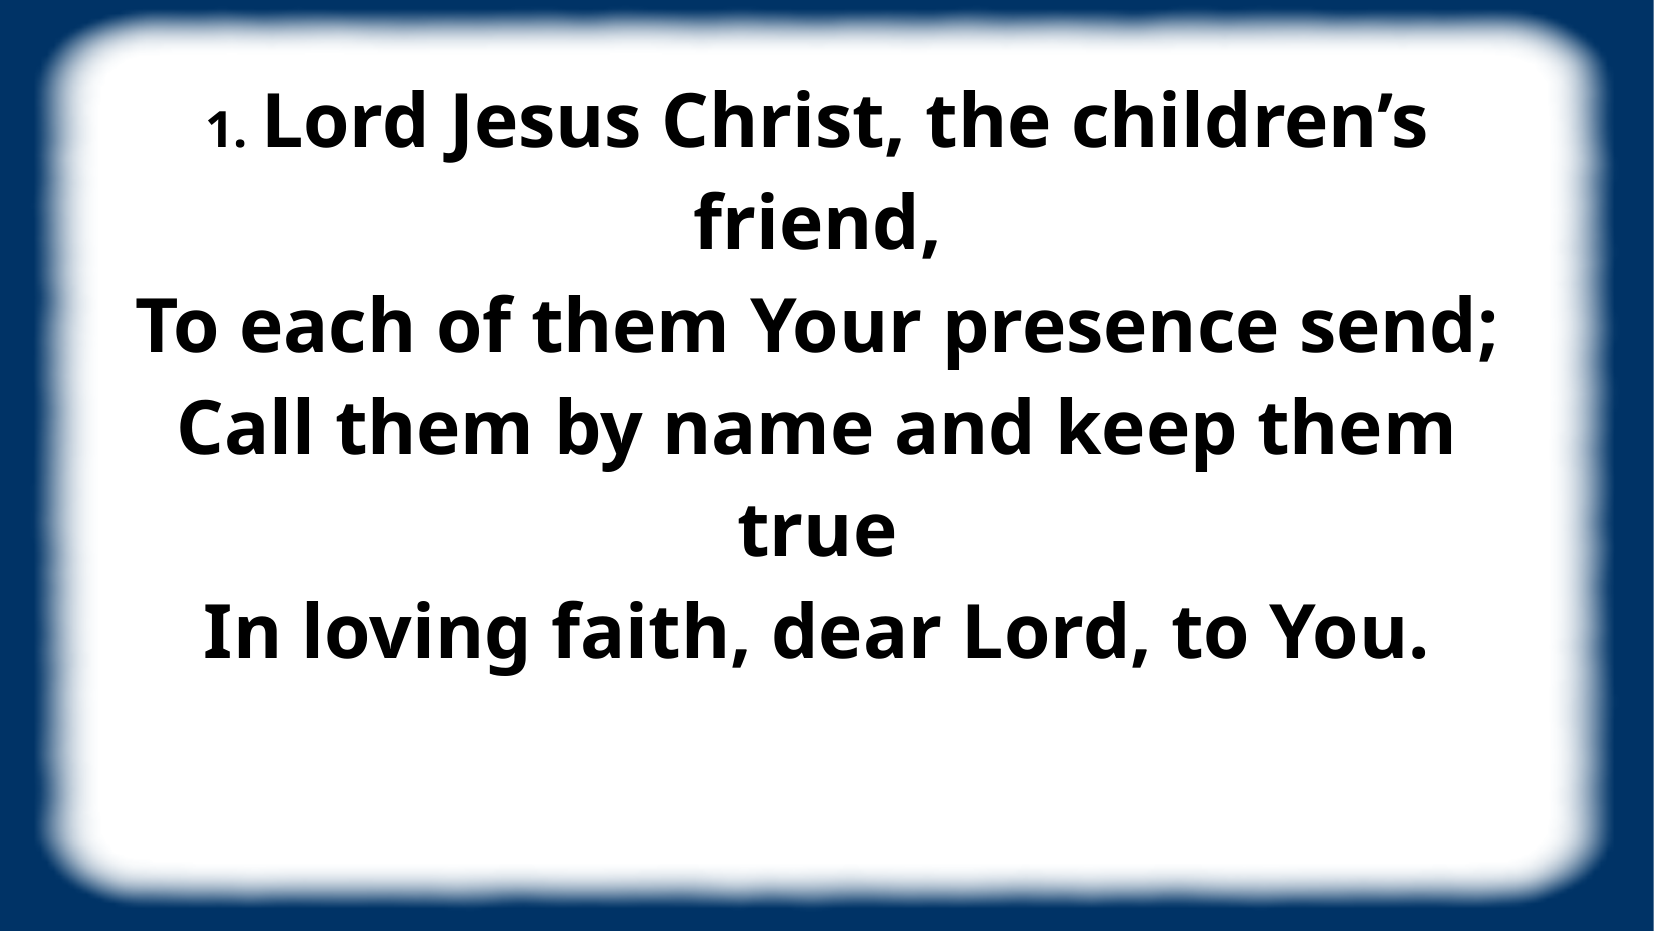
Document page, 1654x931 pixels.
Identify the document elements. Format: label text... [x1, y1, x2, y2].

text_box 1. Lord Jesus Christ, the children’s friend, To each of them Your presence send; Call them by name and keep them true In loving faith, dear Lord, to You. [90, 60, 1546, 473]
picture [0, 0, 1654, 931]
